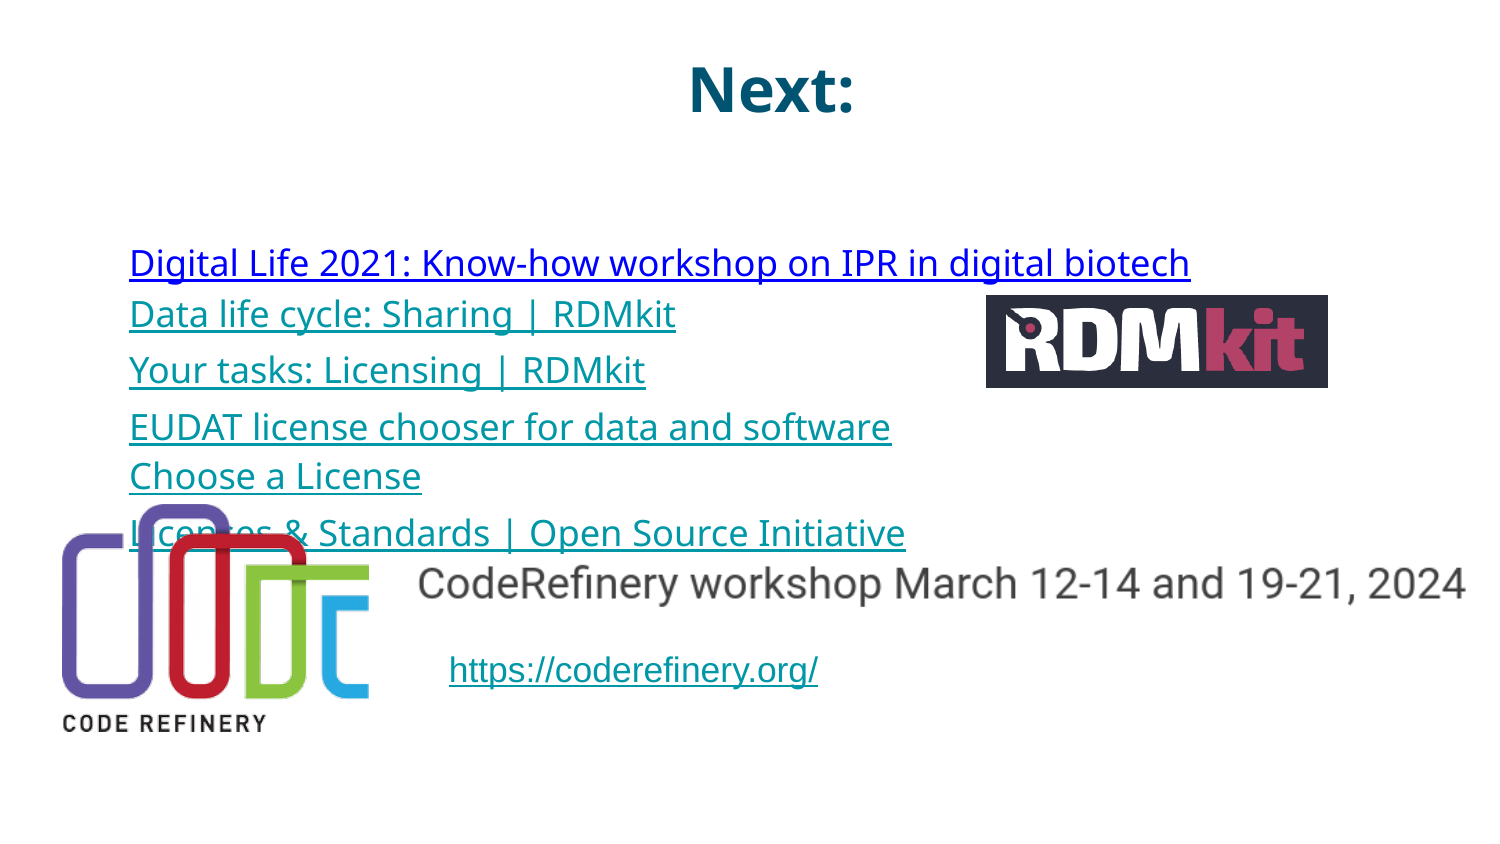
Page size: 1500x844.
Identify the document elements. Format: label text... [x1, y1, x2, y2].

text_box https://coderefinery.org/ [433, 632, 987, 705]
text_box Next: [325, 44, 1218, 159]
picture [406, 554, 1495, 628]
picture [986, 295, 1328, 388]
subtitle Digital Life 2021: Know-how workshop on IPR in digital biotech Data life cycle: Sharing | RDMkit Your tasks: Licensing | RDMkit EUDAT license chooser for data and software Choose a License Licenses & Standards | Open Source Initiative [71, 182, 1364, 576]
picture [62, 504, 369, 732]
